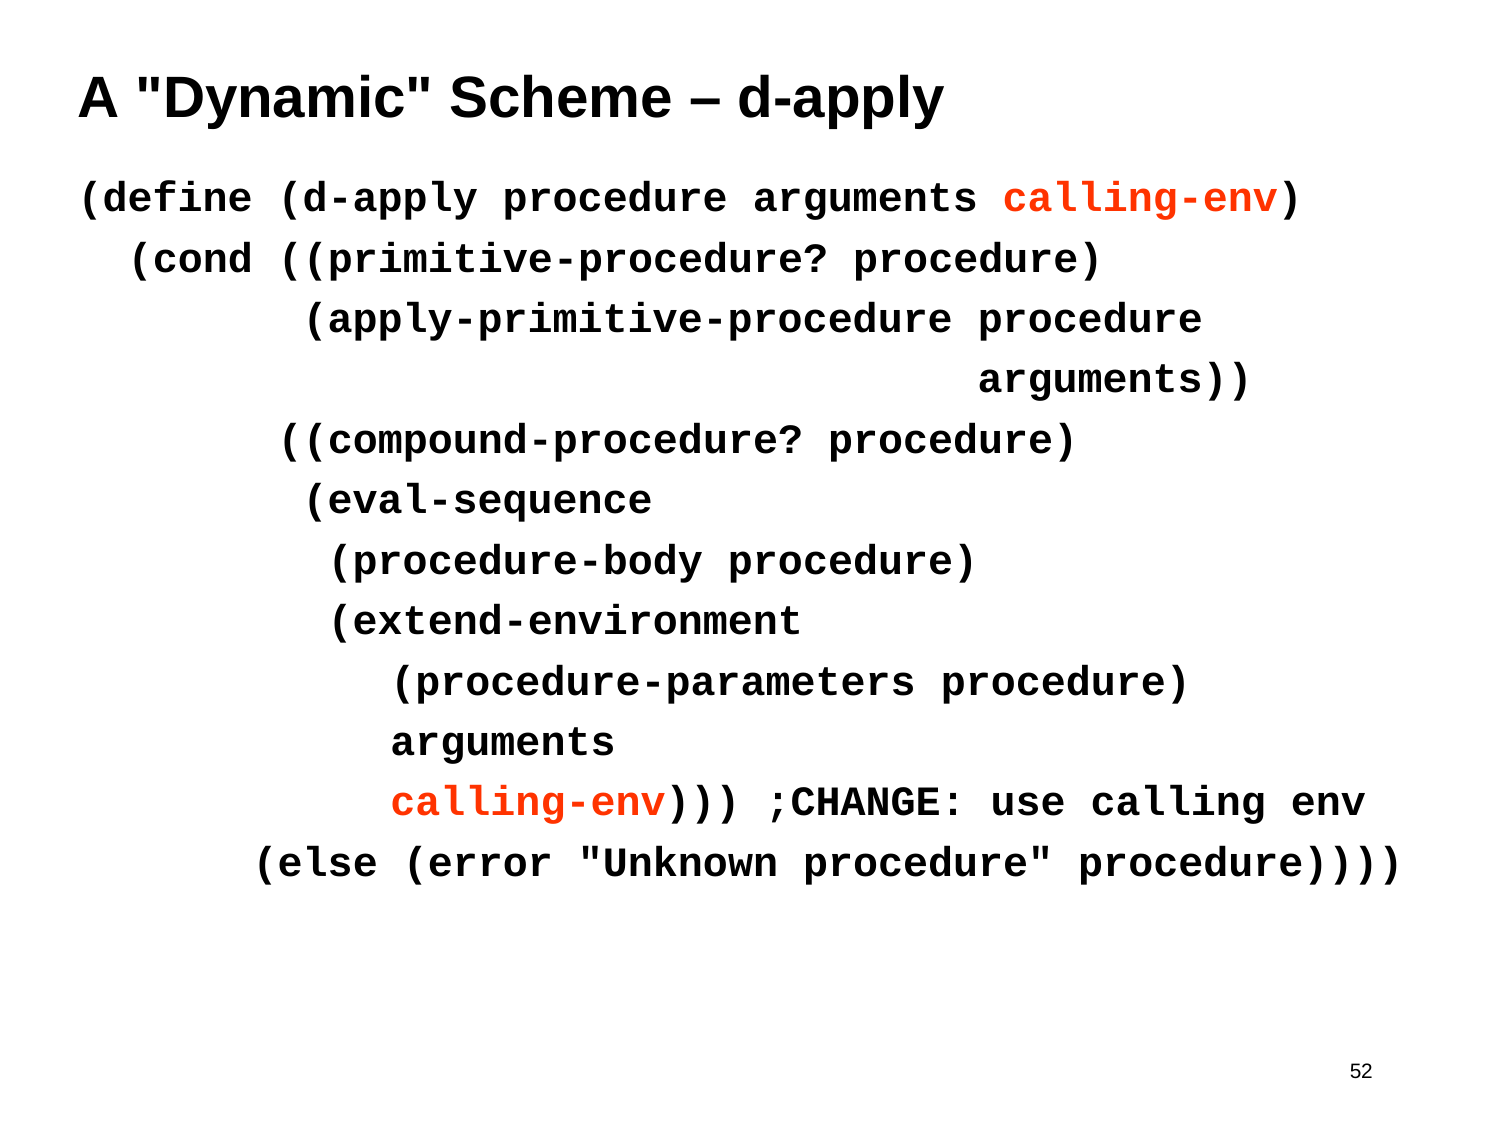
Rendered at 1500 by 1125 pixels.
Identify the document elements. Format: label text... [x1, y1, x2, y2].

text_box (define (d-apply procedure arguments calling-env) (cond ((primitive-procedure? procedure) (apply-primitive-procedure procedure arguments)) ((compound-procedure? procedure) (eval-sequence (procedure-body procedure) (extend-environment (procedure-parameters procedure) arguments calling-env))) ;CHANGE: use calling env (else (error "Unknown procedure" procedure)))) [62, 162, 1450, 1000]
text_box <number> [1025, 1049, 1388, 1101]
text_box A "Dynamic" Scheme – d-apply [62, 24, 1338, 162]
